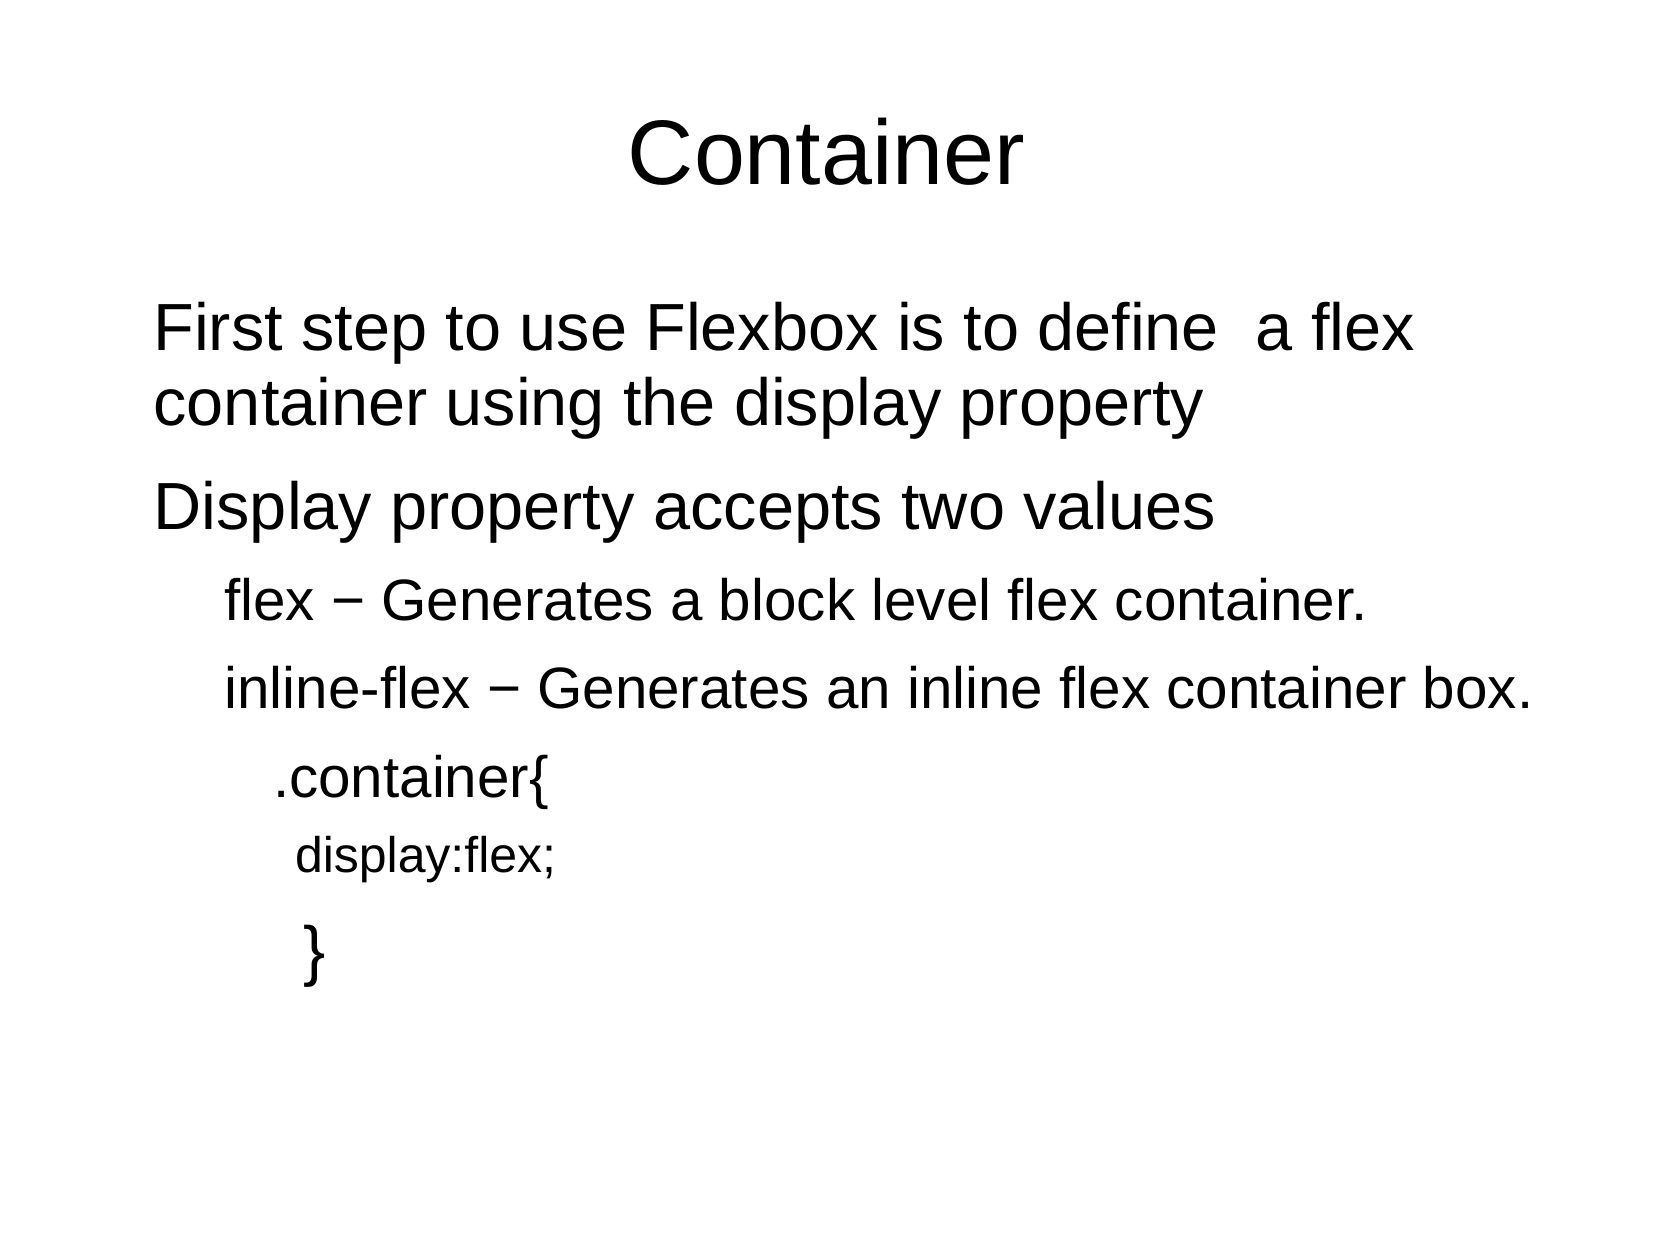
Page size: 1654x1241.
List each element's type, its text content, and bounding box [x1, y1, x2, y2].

title Container [82, 49, 1571, 257]
list First step to use Flexbox is to define a flex container using the display property Display property accepts two values flex − Generates a block level flex container. inline-flex − Generates an inline flex container box. .container{ display:flex; } [82, 290, 1571, 1010]
